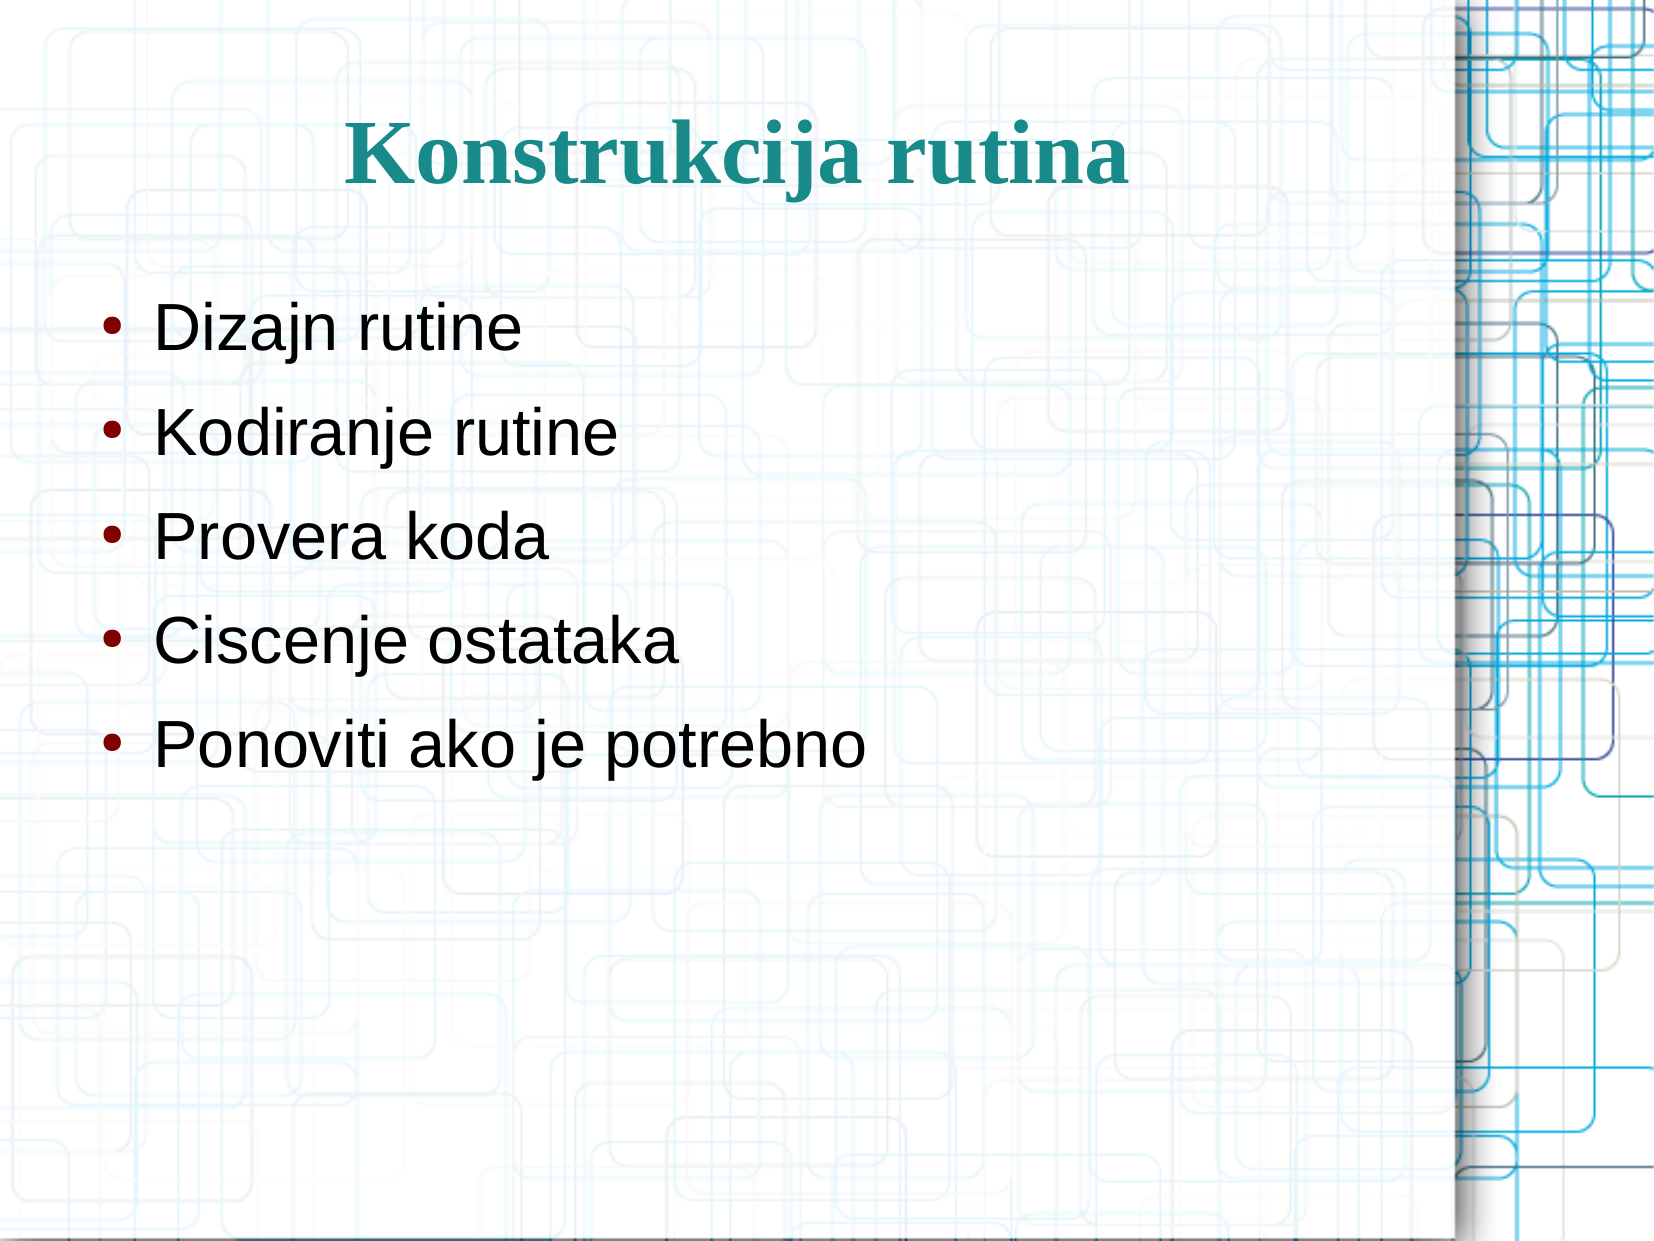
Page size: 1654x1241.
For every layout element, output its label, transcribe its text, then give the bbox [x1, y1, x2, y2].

list Dizajn rutine Kodiranje rutine Provera koda Ciscenje ostataka Ponoviti ako je potrebno [82, 290, 1418, 1109]
title Konstrukcija rutina [59, 49, 1418, 257]
picture [0, 0, 1654, 1241]
